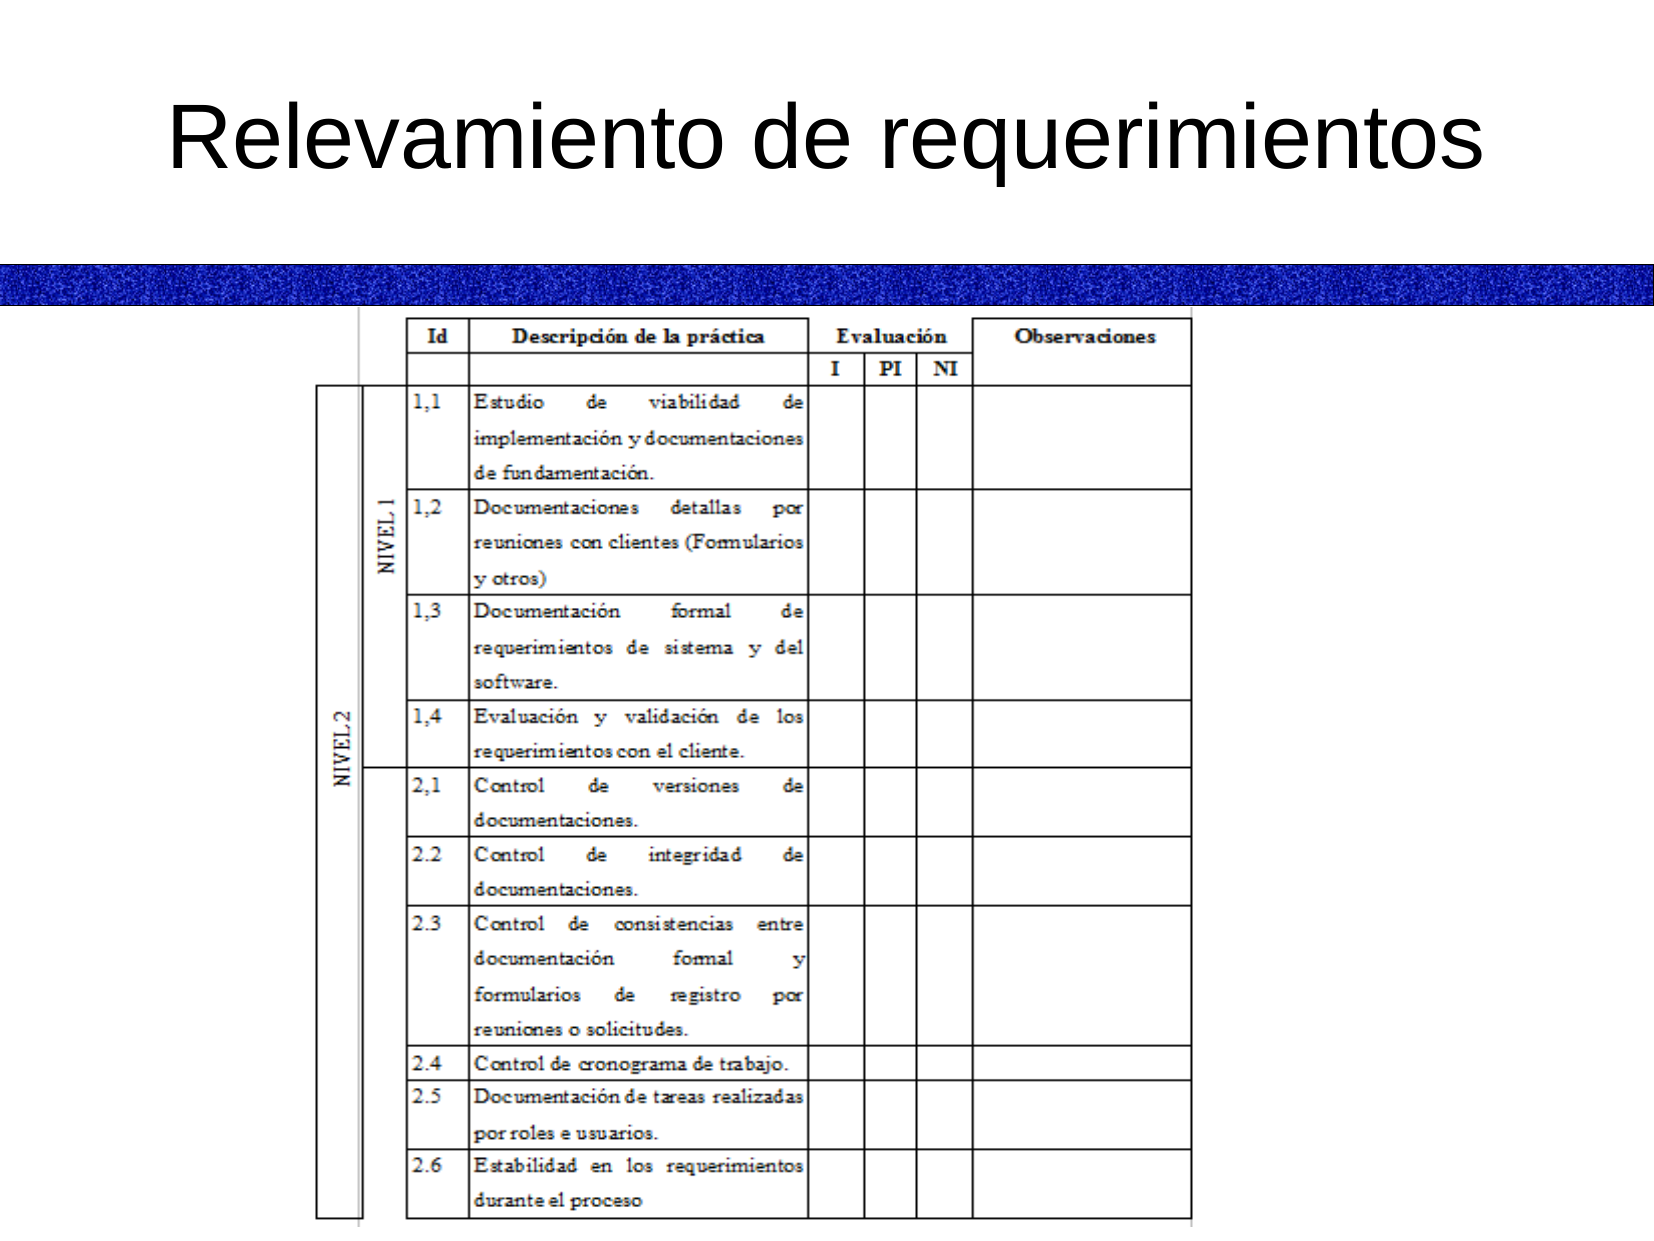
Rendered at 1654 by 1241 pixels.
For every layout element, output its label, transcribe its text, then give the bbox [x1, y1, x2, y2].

title Relevamiento de requerimientos [58, 21, 1595, 253]
picture [296, 307, 1205, 1228]
picture [0, 265, 1653, 305]
